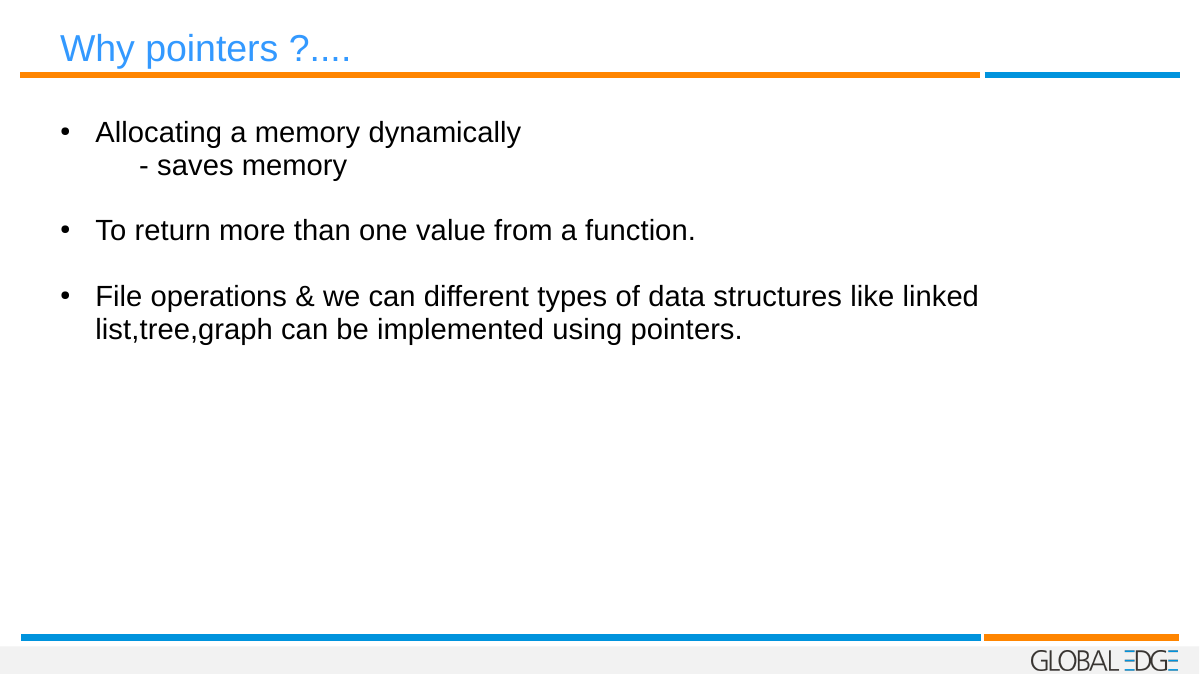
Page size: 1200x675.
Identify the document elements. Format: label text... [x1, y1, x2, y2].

title Why pointers ?.... [60, 26, 1140, 50]
subtitle Allocating a memory dynamically - saves memory To return more than one value from a function. File operations & we can different types of data structures like linked list,tree,graph can be implemented using pointers. [60, 50, 1140, 346]
picture [1031, 650, 1178, 671]
